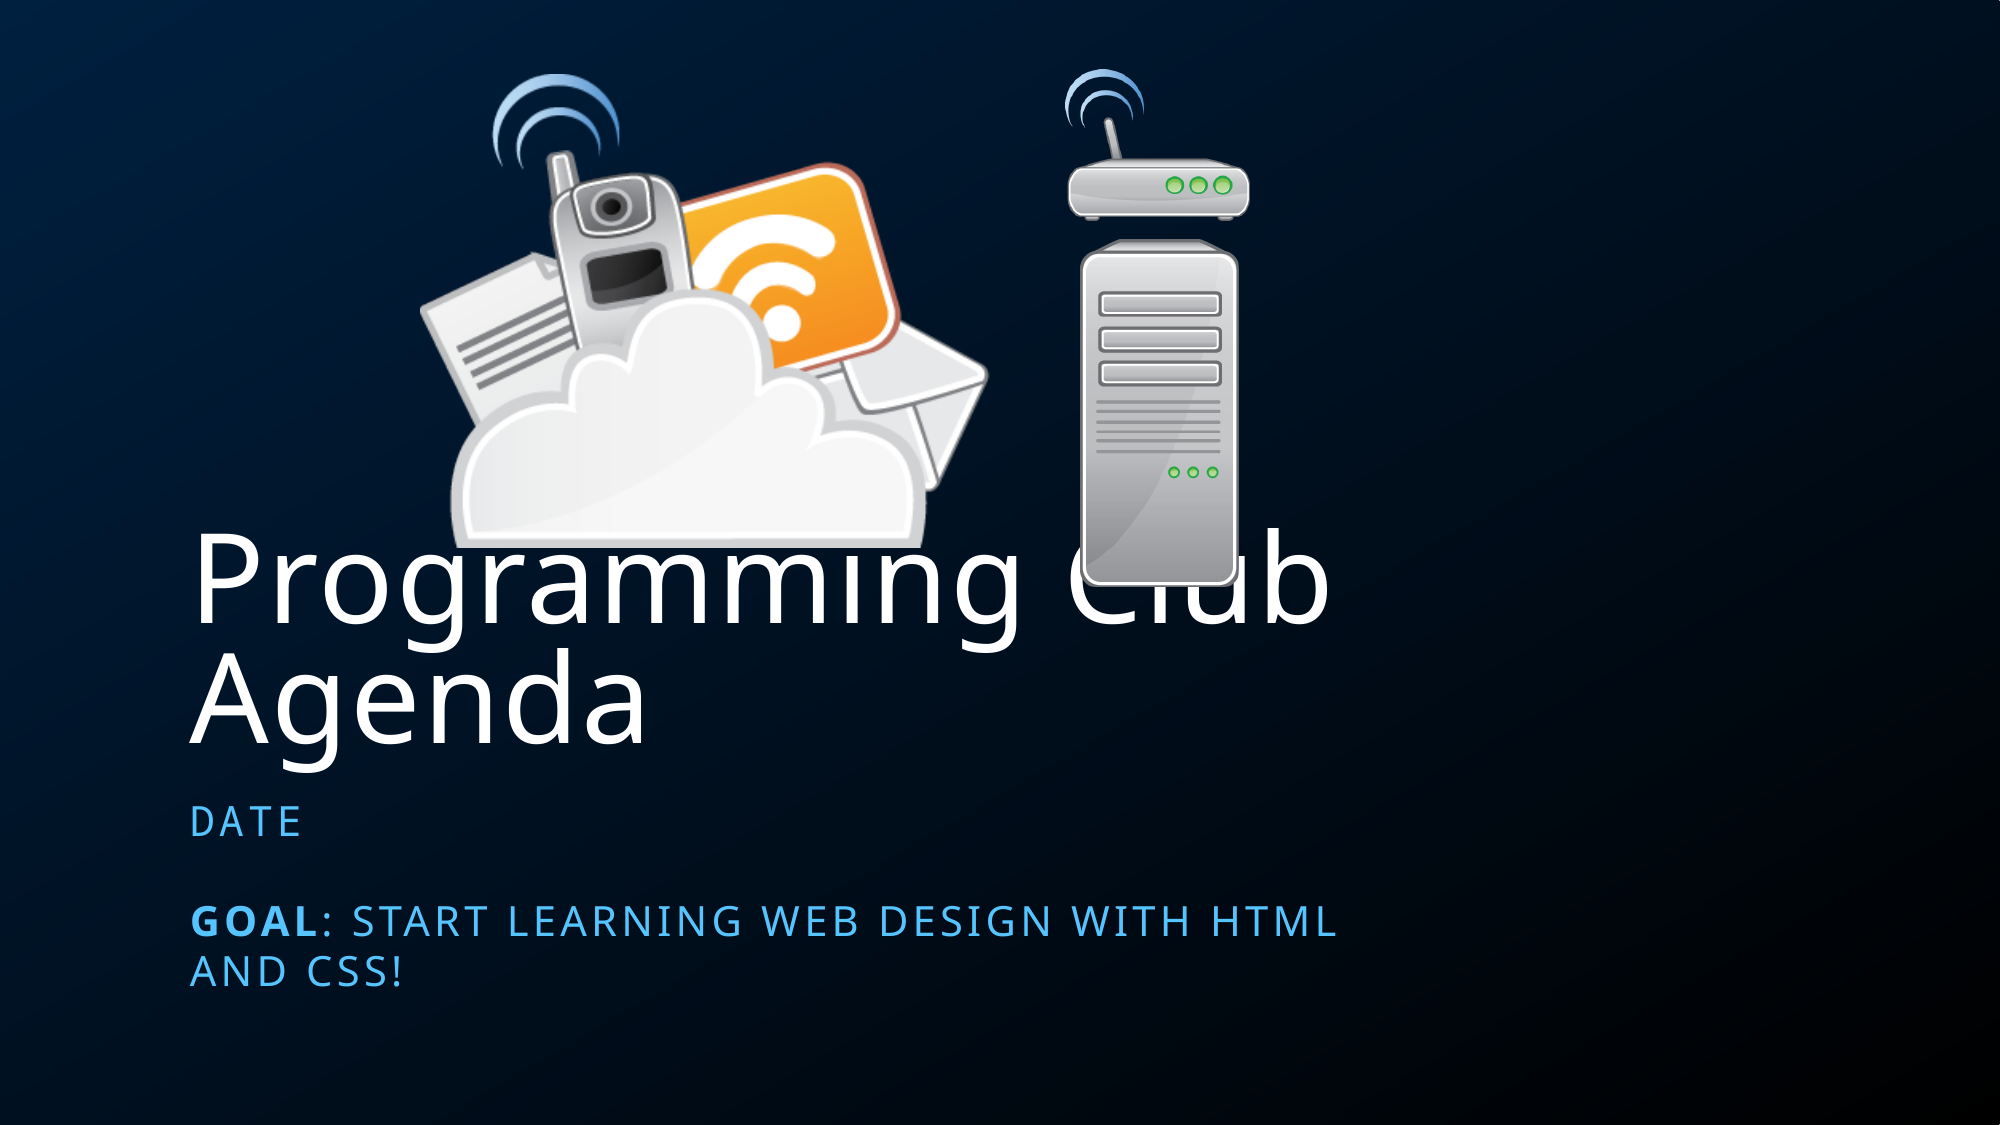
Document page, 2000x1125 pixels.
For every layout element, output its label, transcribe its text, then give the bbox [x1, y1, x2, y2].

title Programming Club Agenda [174, 299, 1800, 775]
picture [1080, 239, 1239, 587]
picture [1065, 69, 1250, 221]
subtitle DATE GOAL: Start learning web design with HTML and CSS! [174, 787, 1401, 988]
picture [420, 74, 1004, 548]
